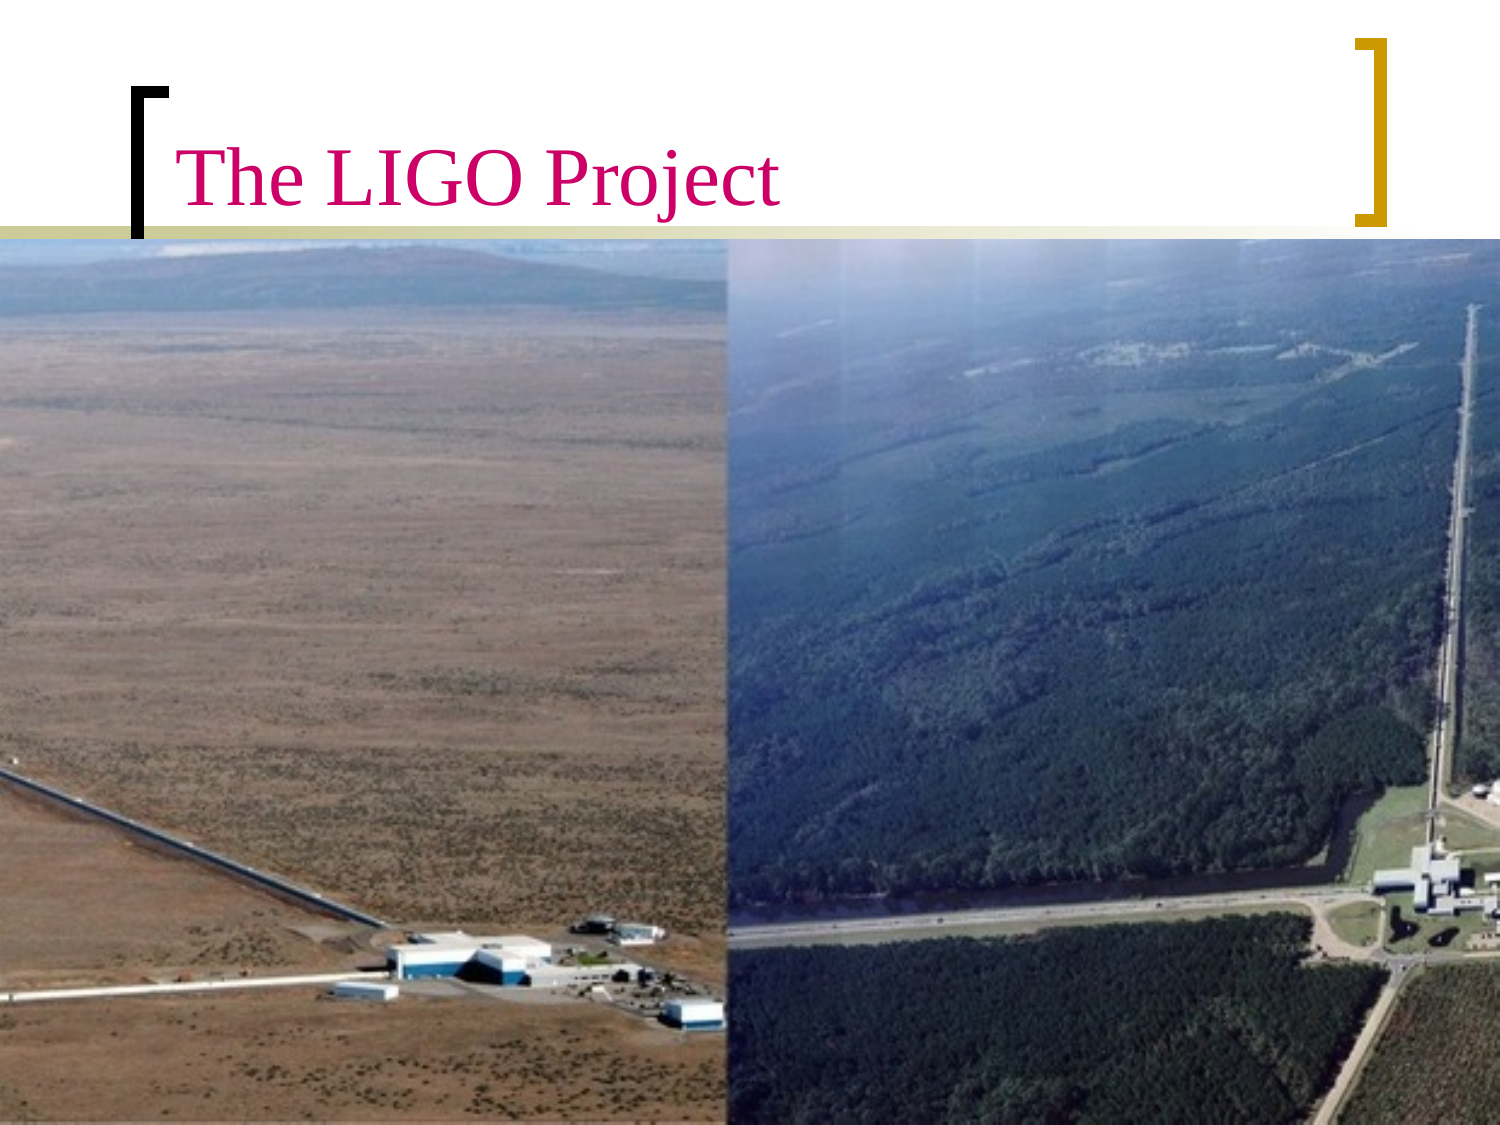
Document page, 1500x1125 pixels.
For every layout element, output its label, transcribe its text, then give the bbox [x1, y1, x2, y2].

picture [0, 239, 1500, 1125]
title The LIGO Project [160, 15, 1336, 239]
